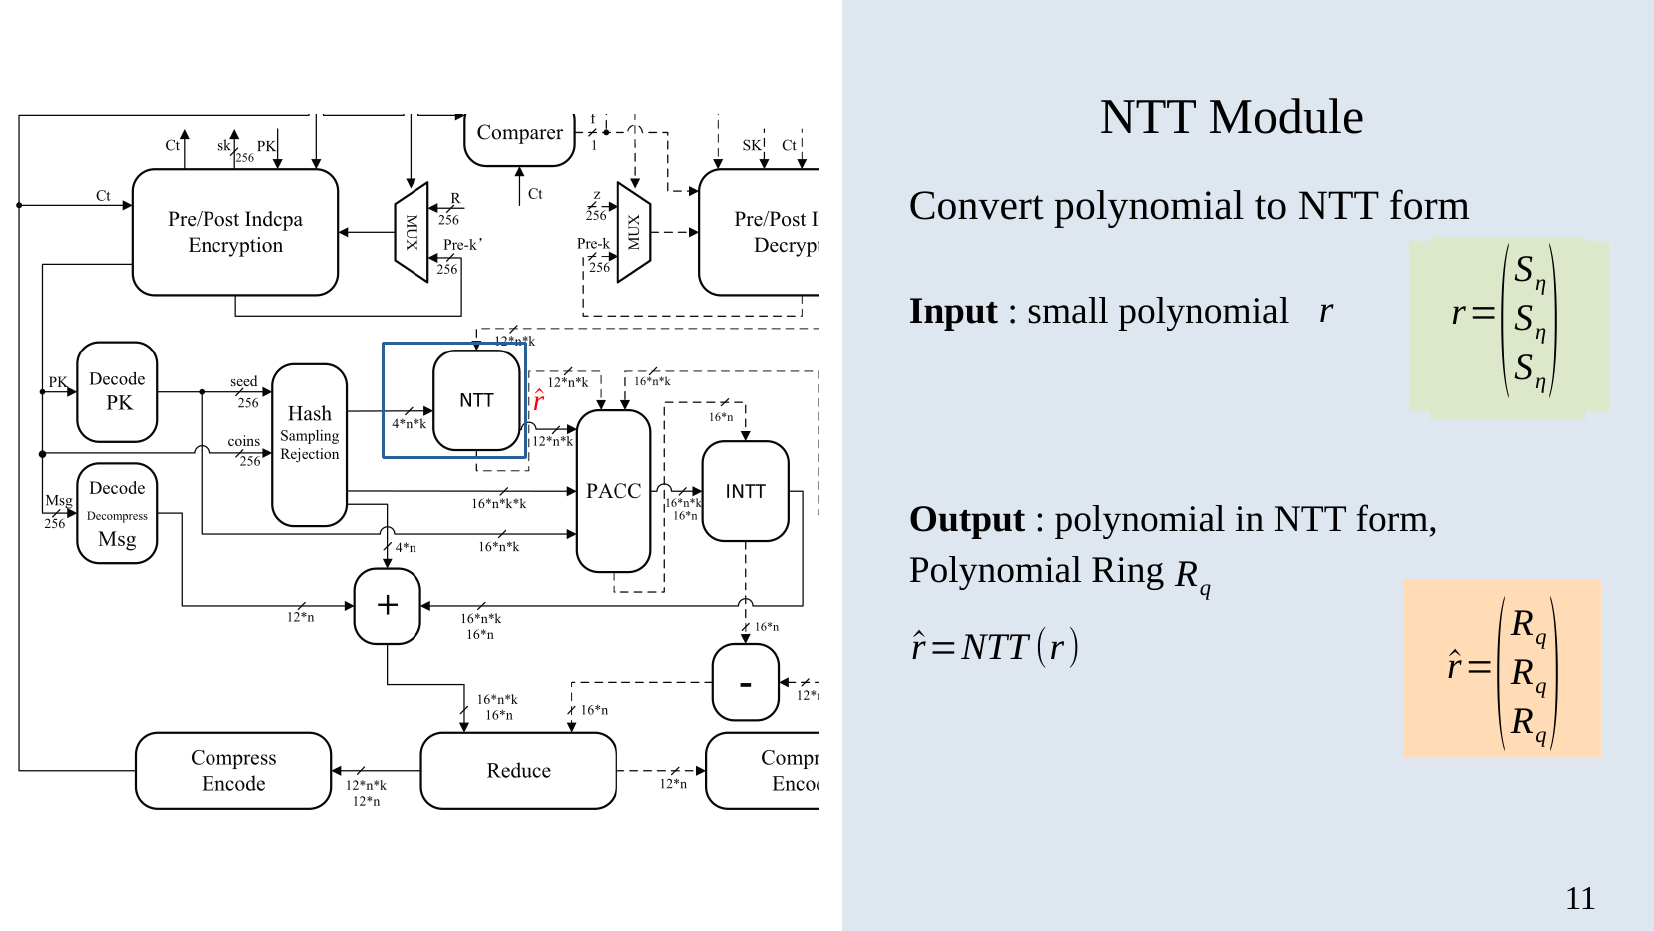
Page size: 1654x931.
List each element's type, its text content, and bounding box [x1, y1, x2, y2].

chart [910, 624, 1081, 670]
text_box 11 [1549, 854, 1643, 931]
picture [10, 114, 819, 826]
text_box Convert polynomial to NTT form Input : small polynomial Output : polynomial in NTT form, Polynomial Ring [894, 163, 1627, 598]
text_box [737, 0, 1654, 931]
text_box NTT Module [861, 83, 1603, 144]
chart [1446, 594, 1562, 755]
chart [1450, 240, 1561, 401]
chart [1173, 552, 1212, 600]
chart [1318, 288, 1336, 331]
chart [532, 384, 547, 417]
